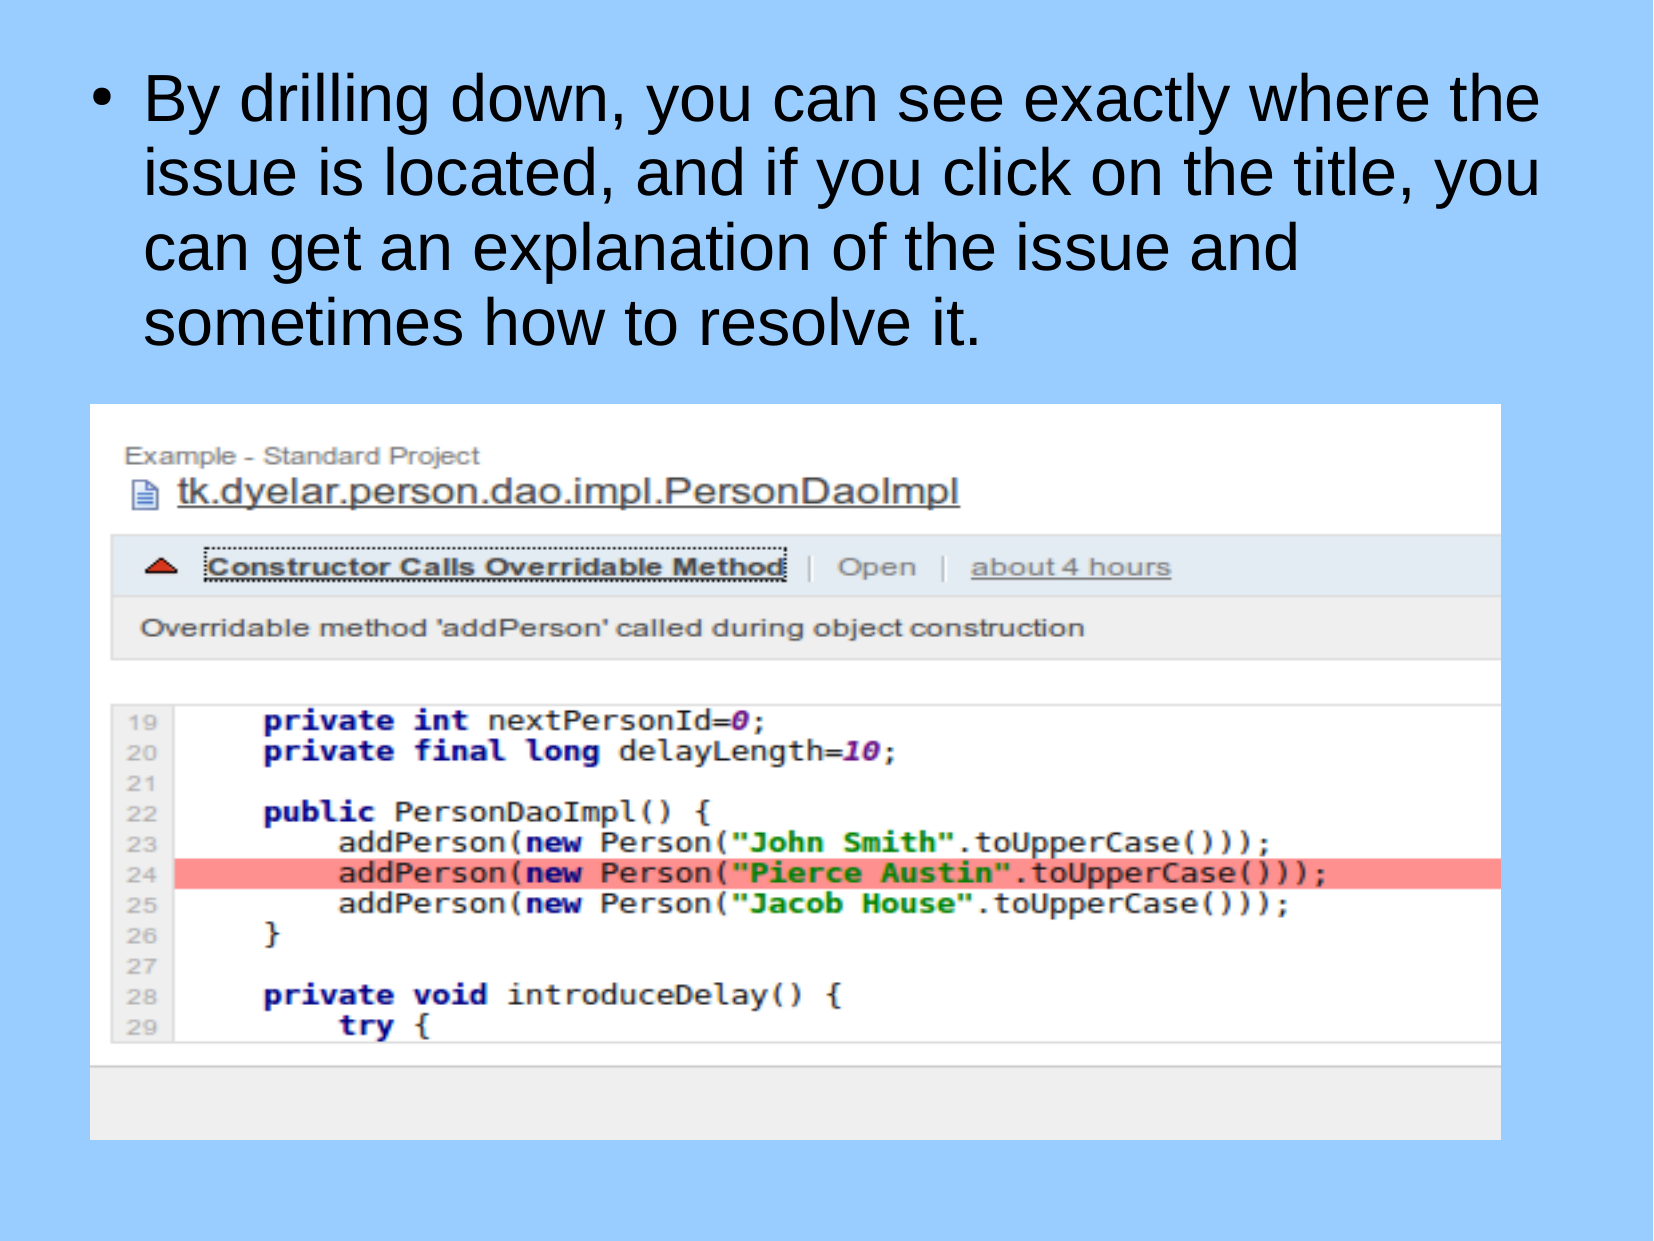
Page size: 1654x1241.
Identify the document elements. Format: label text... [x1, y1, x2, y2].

list By drilling down, you can see exactly where the issue is located, and if you click on the title, you can get an explanation of the issue and sometimes how to resolve it. [72, 60, 1561, 781]
picture [90, 404, 1501, 1141]
